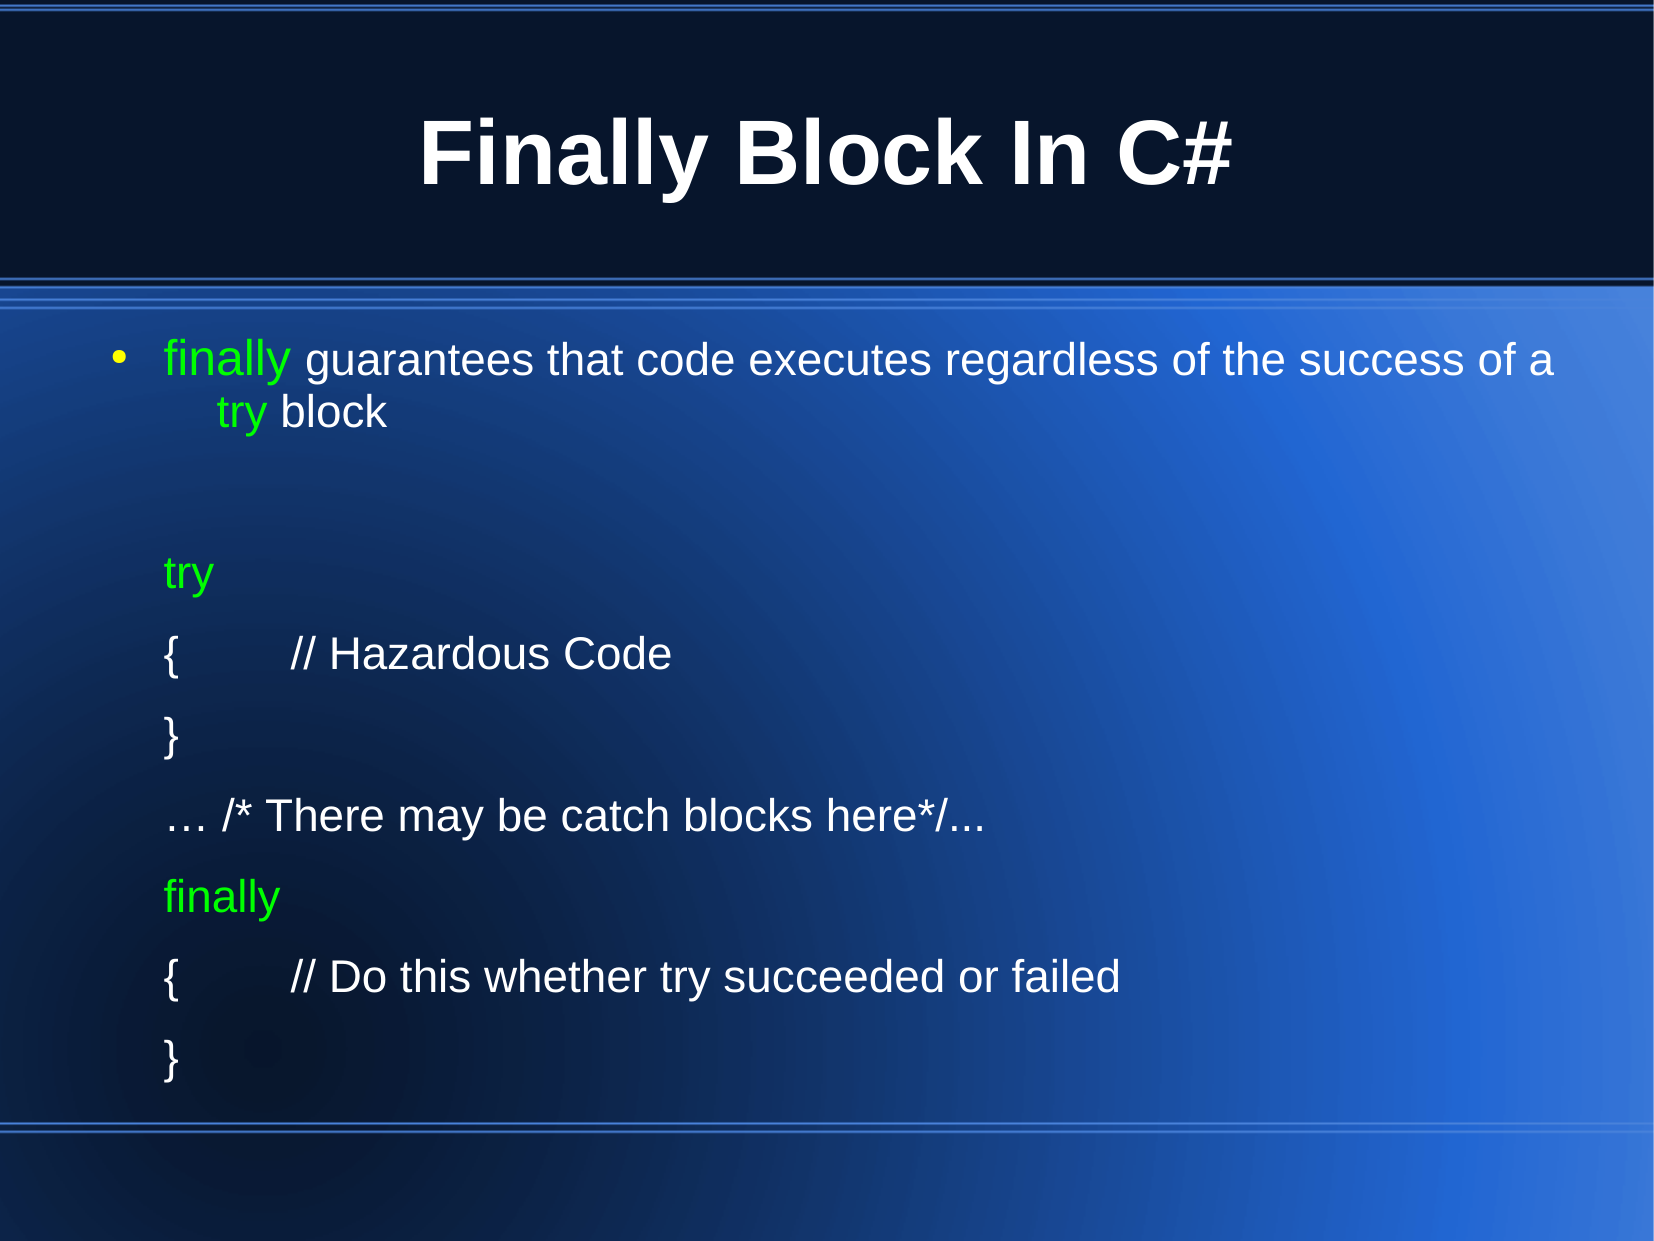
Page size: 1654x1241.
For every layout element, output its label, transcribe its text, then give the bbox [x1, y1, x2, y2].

list finally guarantees that code executes regardless of the success of a try block try { // Hazardous Code } … /* There may be catch blocks here*/... finally { // Do this whether try succeeded or failed } [75, 330, 1564, 1149]
title Finally Block In C# [82, 49, 1571, 257]
picture [0, 0, 1654, 1241]
